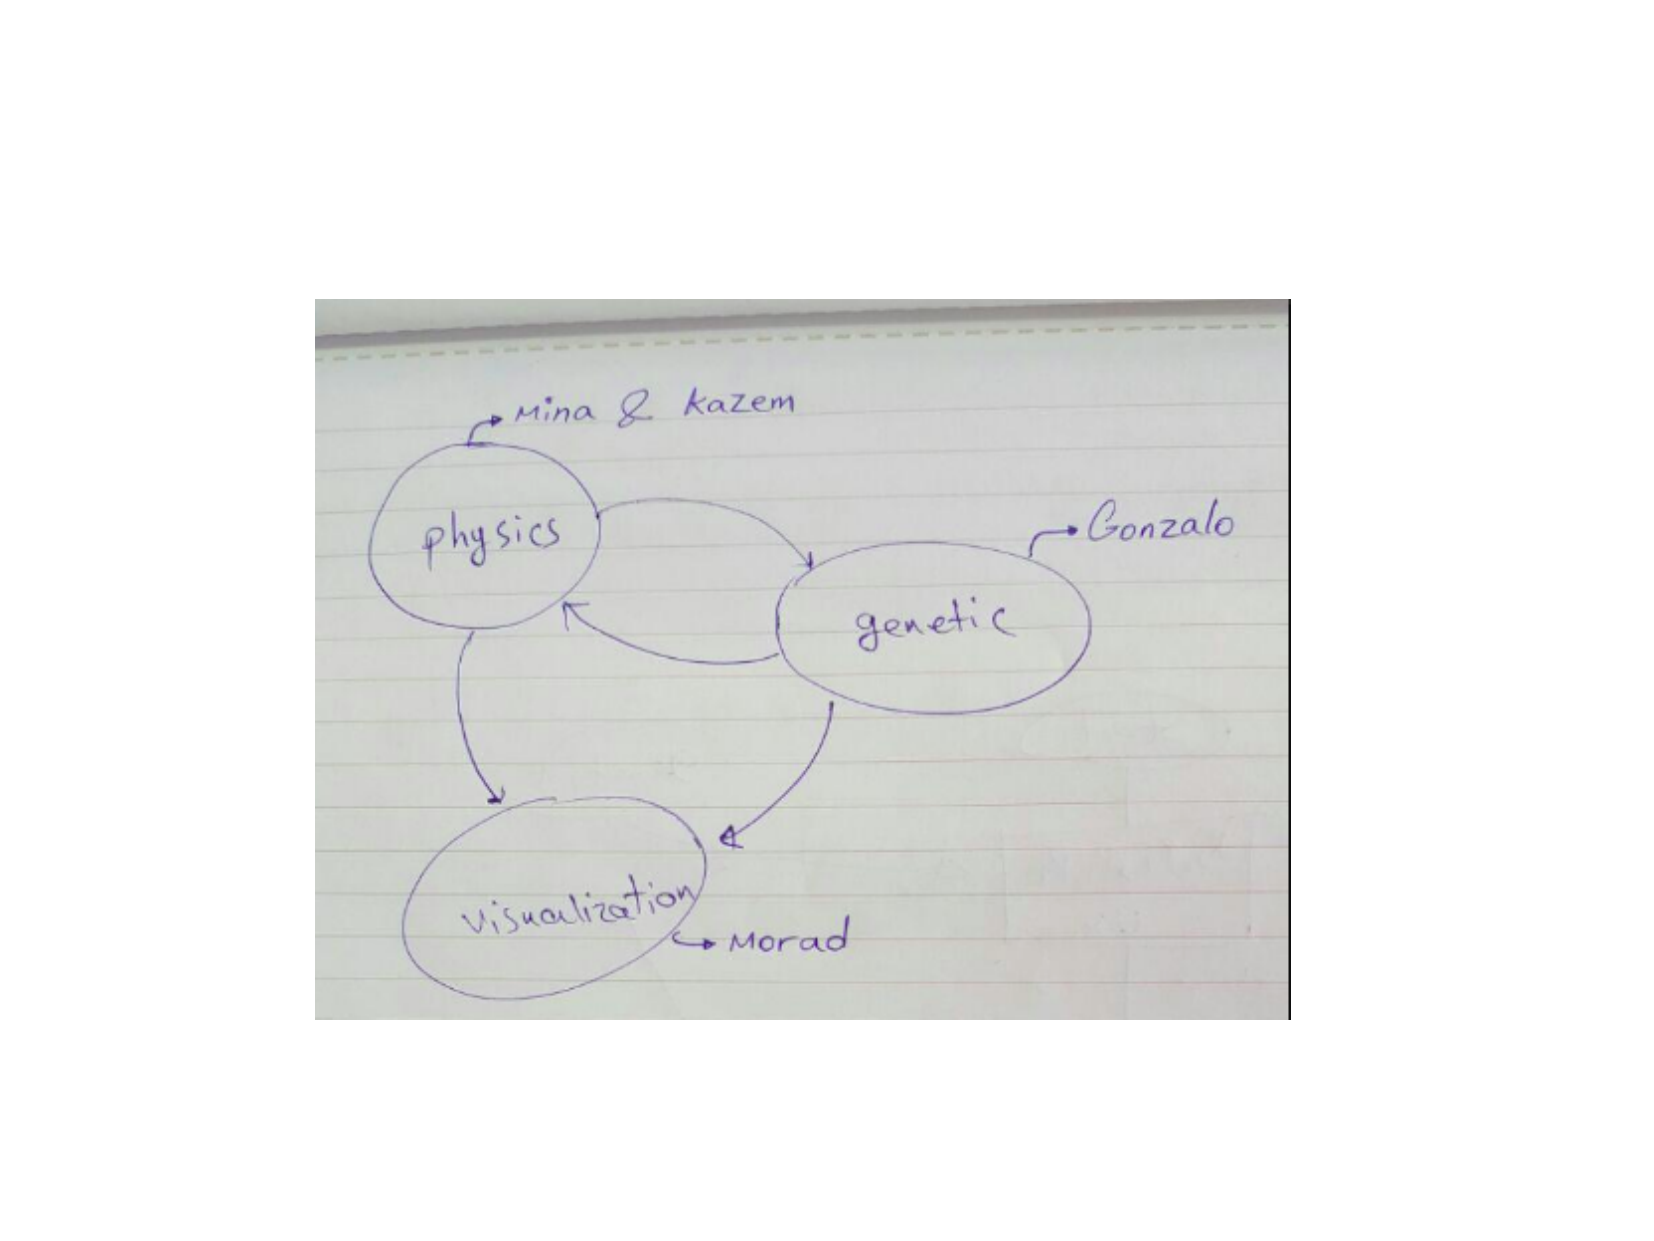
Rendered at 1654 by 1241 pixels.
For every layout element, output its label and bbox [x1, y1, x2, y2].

picture [315, 299, 1291, 1020]
